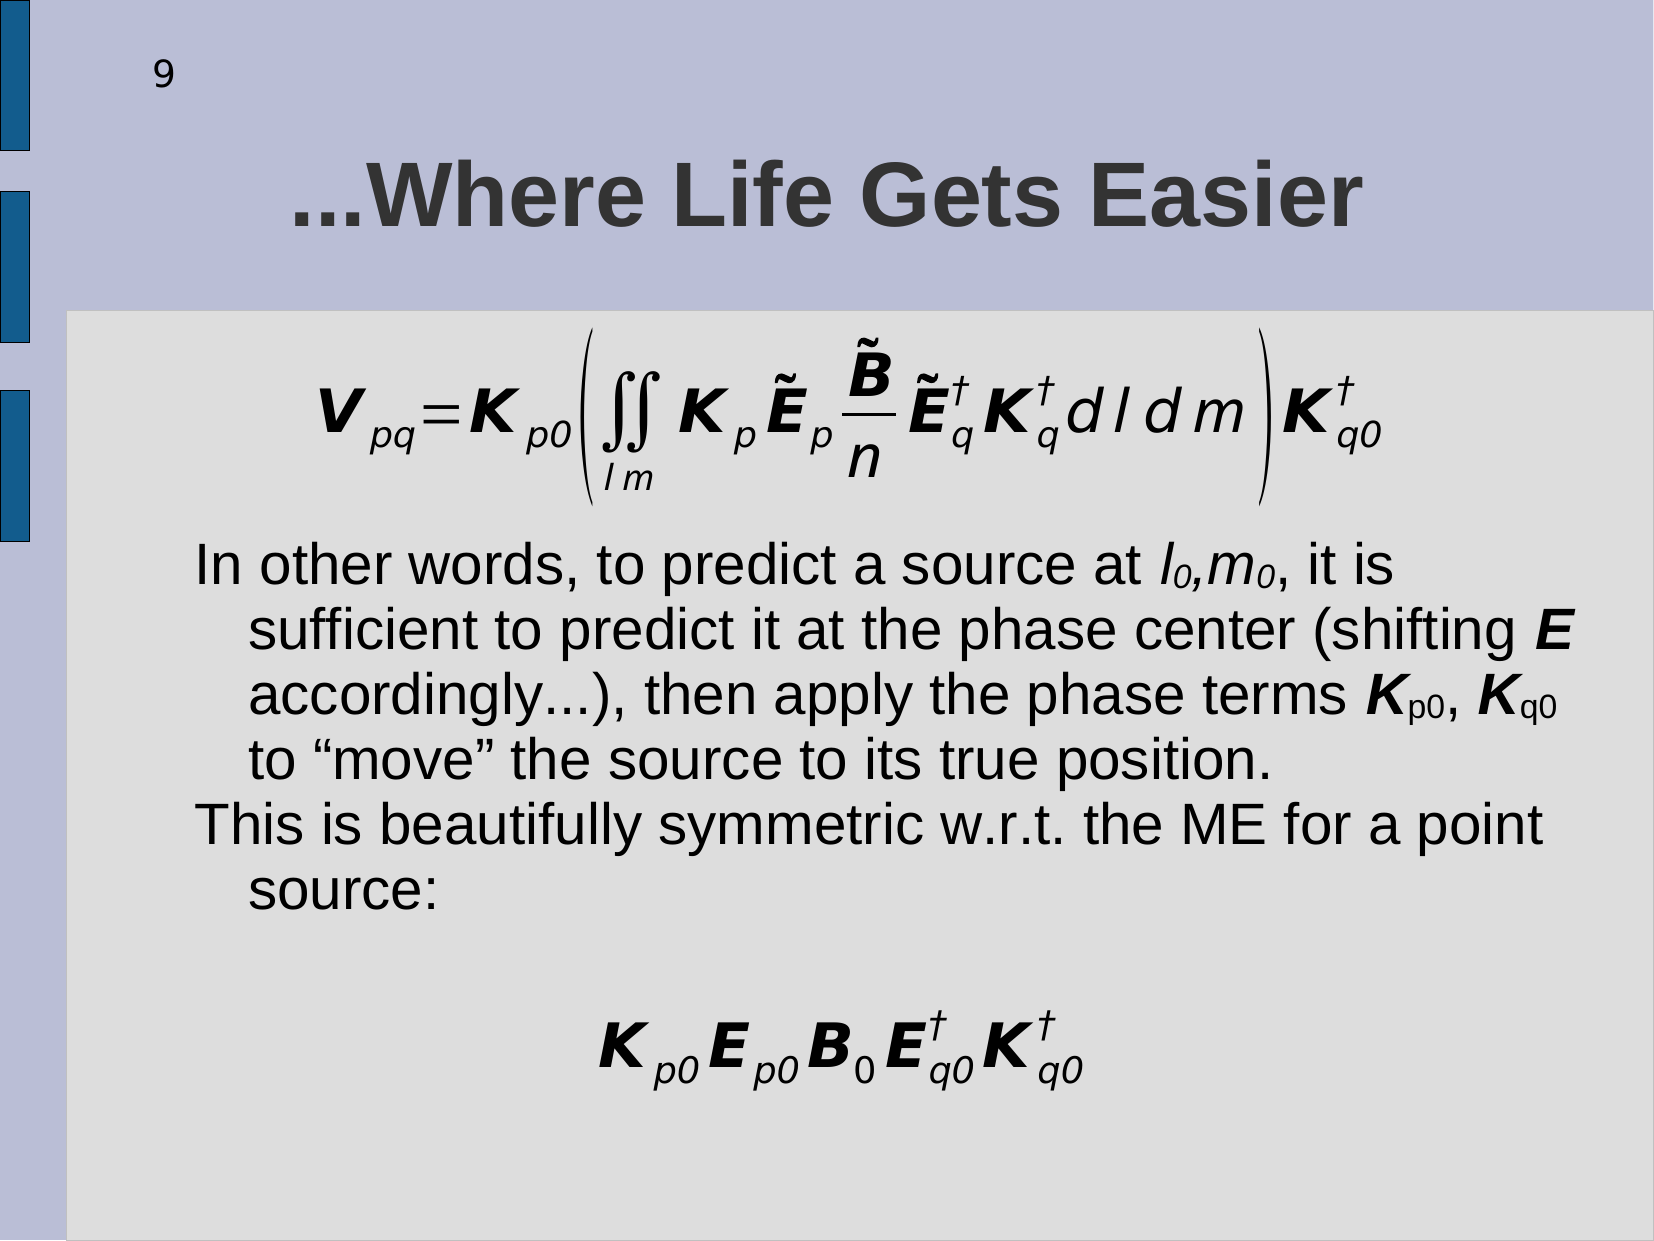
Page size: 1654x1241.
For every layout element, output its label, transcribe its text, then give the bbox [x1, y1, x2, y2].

title ...Where Life Gets Easier [121, 91, 1534, 299]
text_box <number> [139, 45, 374, 119]
chart [590, 1003, 1089, 1093]
chart [308, 324, 1388, 511]
list In other words, to predict a source at l0,m0, it is sufficient to predict it at the phase center (shifting E accordingly...), then apply the phase terms Kp0, Kq0 to “move” the source to its true position. This is beautifully symmetric w.r.t. the ME for a point source: [177, 531, 1590, 1044]
